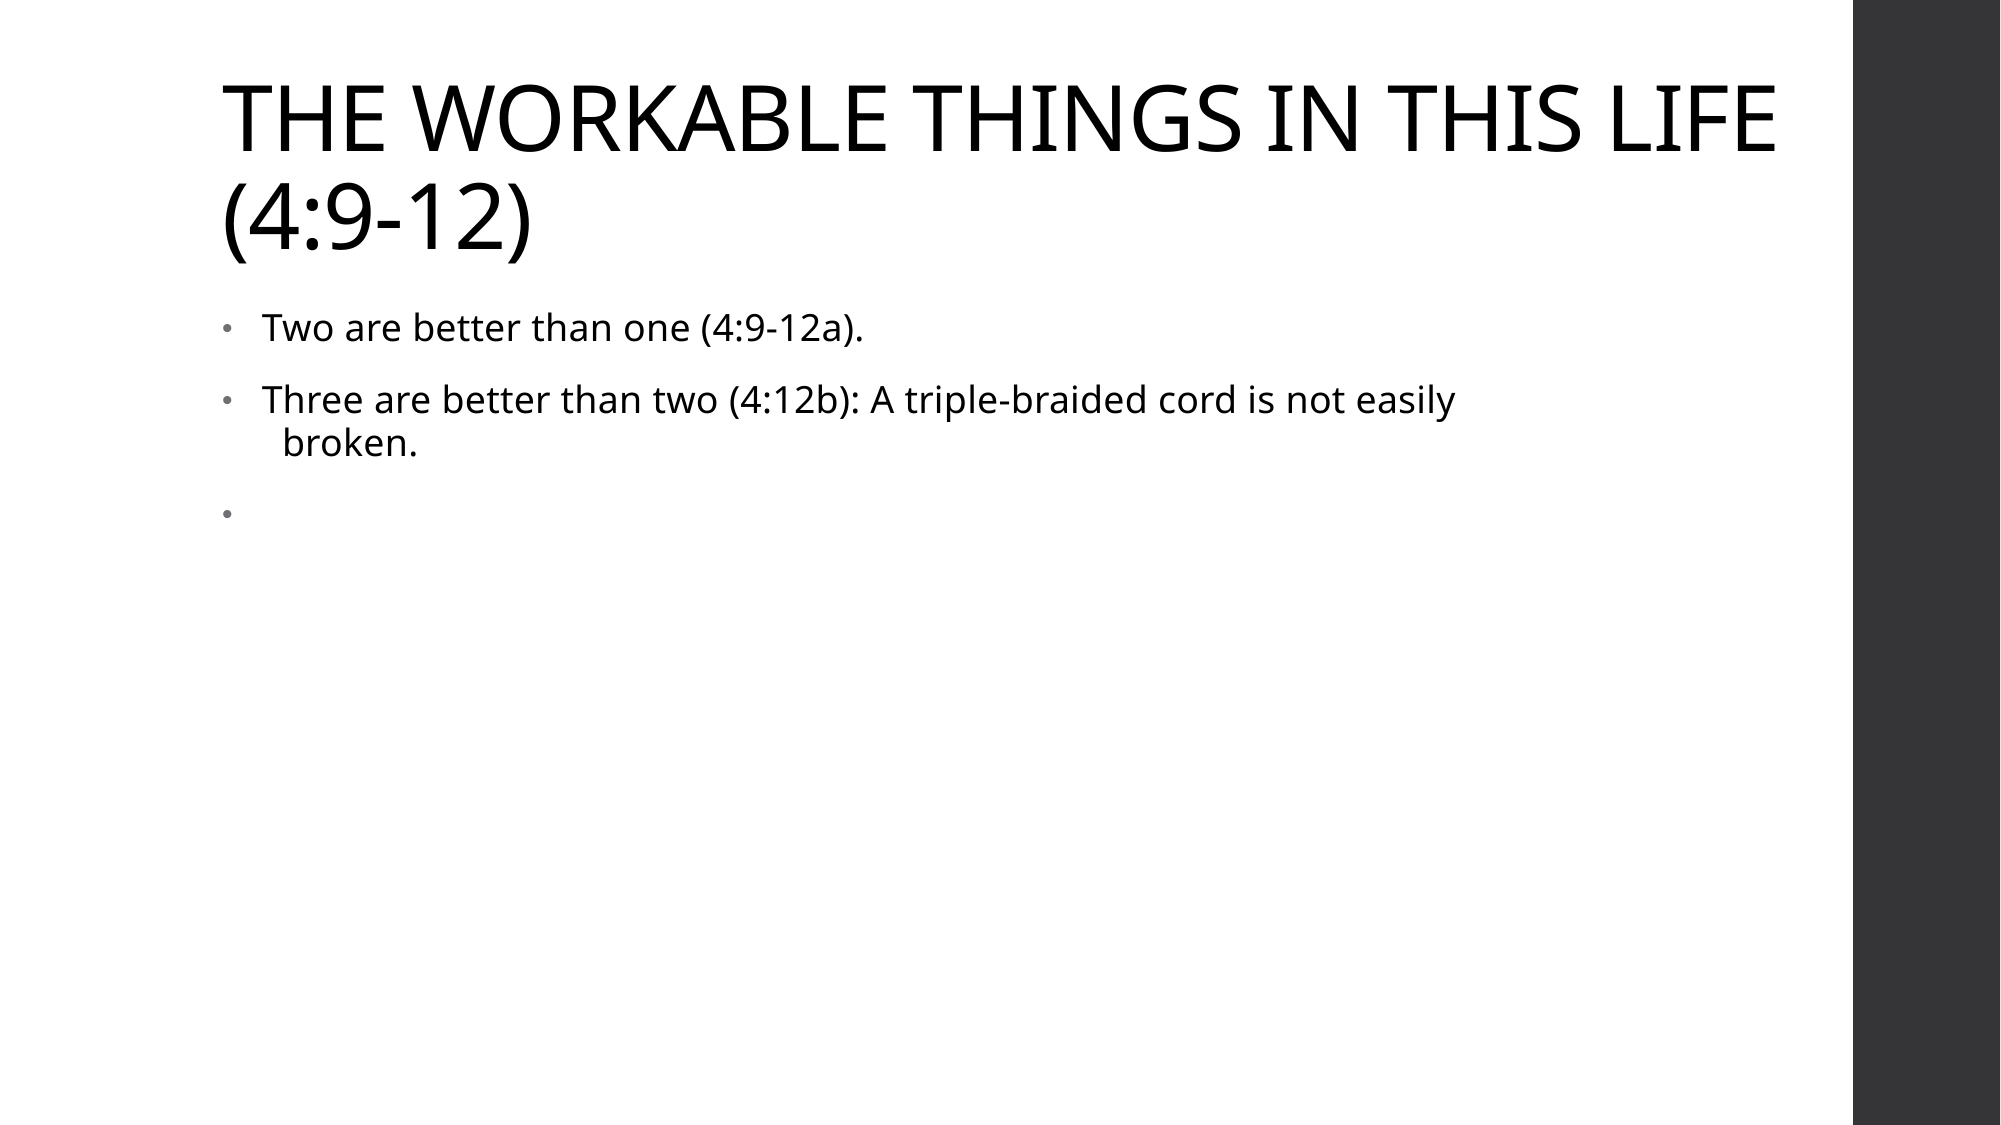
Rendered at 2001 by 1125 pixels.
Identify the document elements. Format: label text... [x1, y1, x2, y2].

title THE WORKABLE THINGS IN THIS LIFE (4:9-12) [206, 60, 1797, 278]
list Two are better than one (4:9-12a). Three are better than two (4:12b): A triple-braided cord is not easily broken. [206, 299, 1617, 1014]
